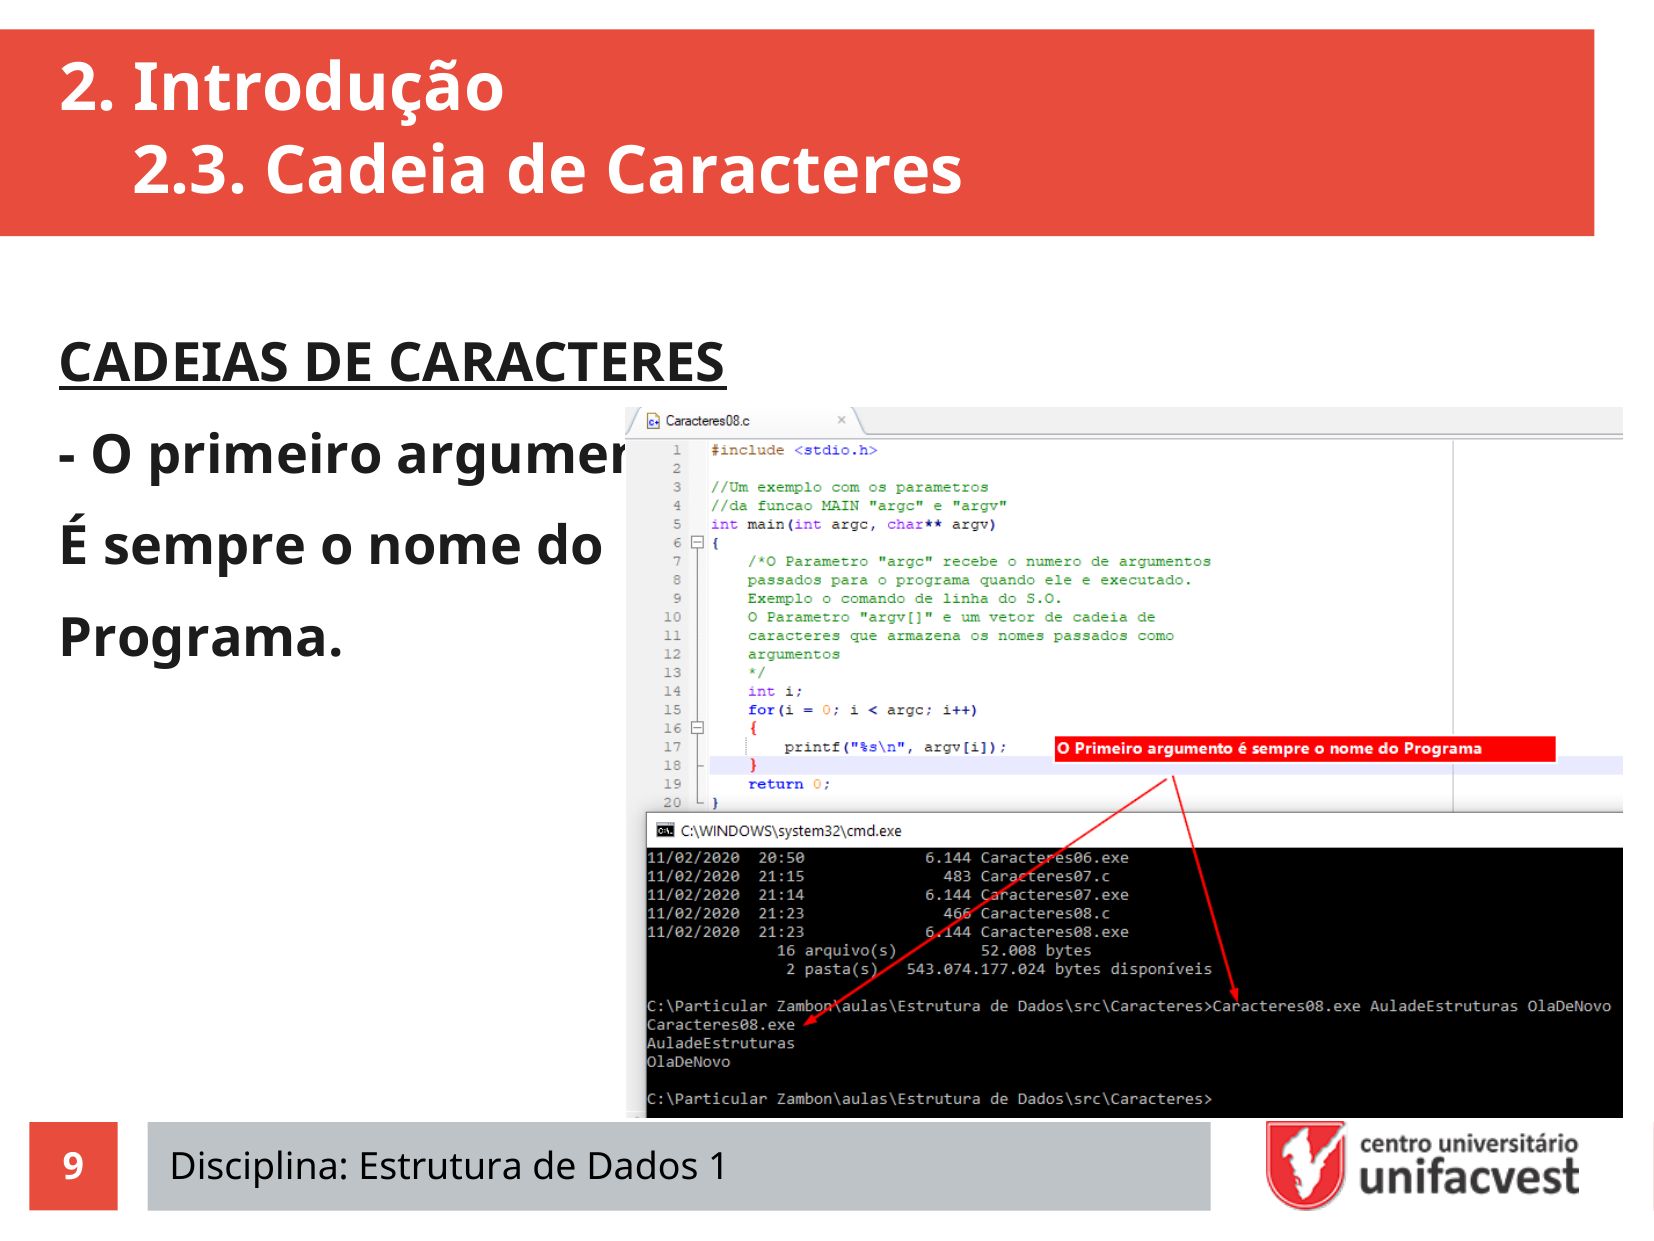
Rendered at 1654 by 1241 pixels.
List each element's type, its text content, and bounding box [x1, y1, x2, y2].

picture [1266, 1121, 1579, 1211]
list CADEIAS DE CARACTERES - O primeiro argumento É sempre o nome do Programa. [59, 324, 1566, 1093]
title 2. Introdução 2.3. Cadeia de Caracteres [59, 59, 1595, 207]
text_box [1238, 1120, 1654, 1212]
picture [625, 407, 1623, 1118]
text_box Disciplina: Estrutura de Dados 1 [154, 1132, 1205, 1196]
